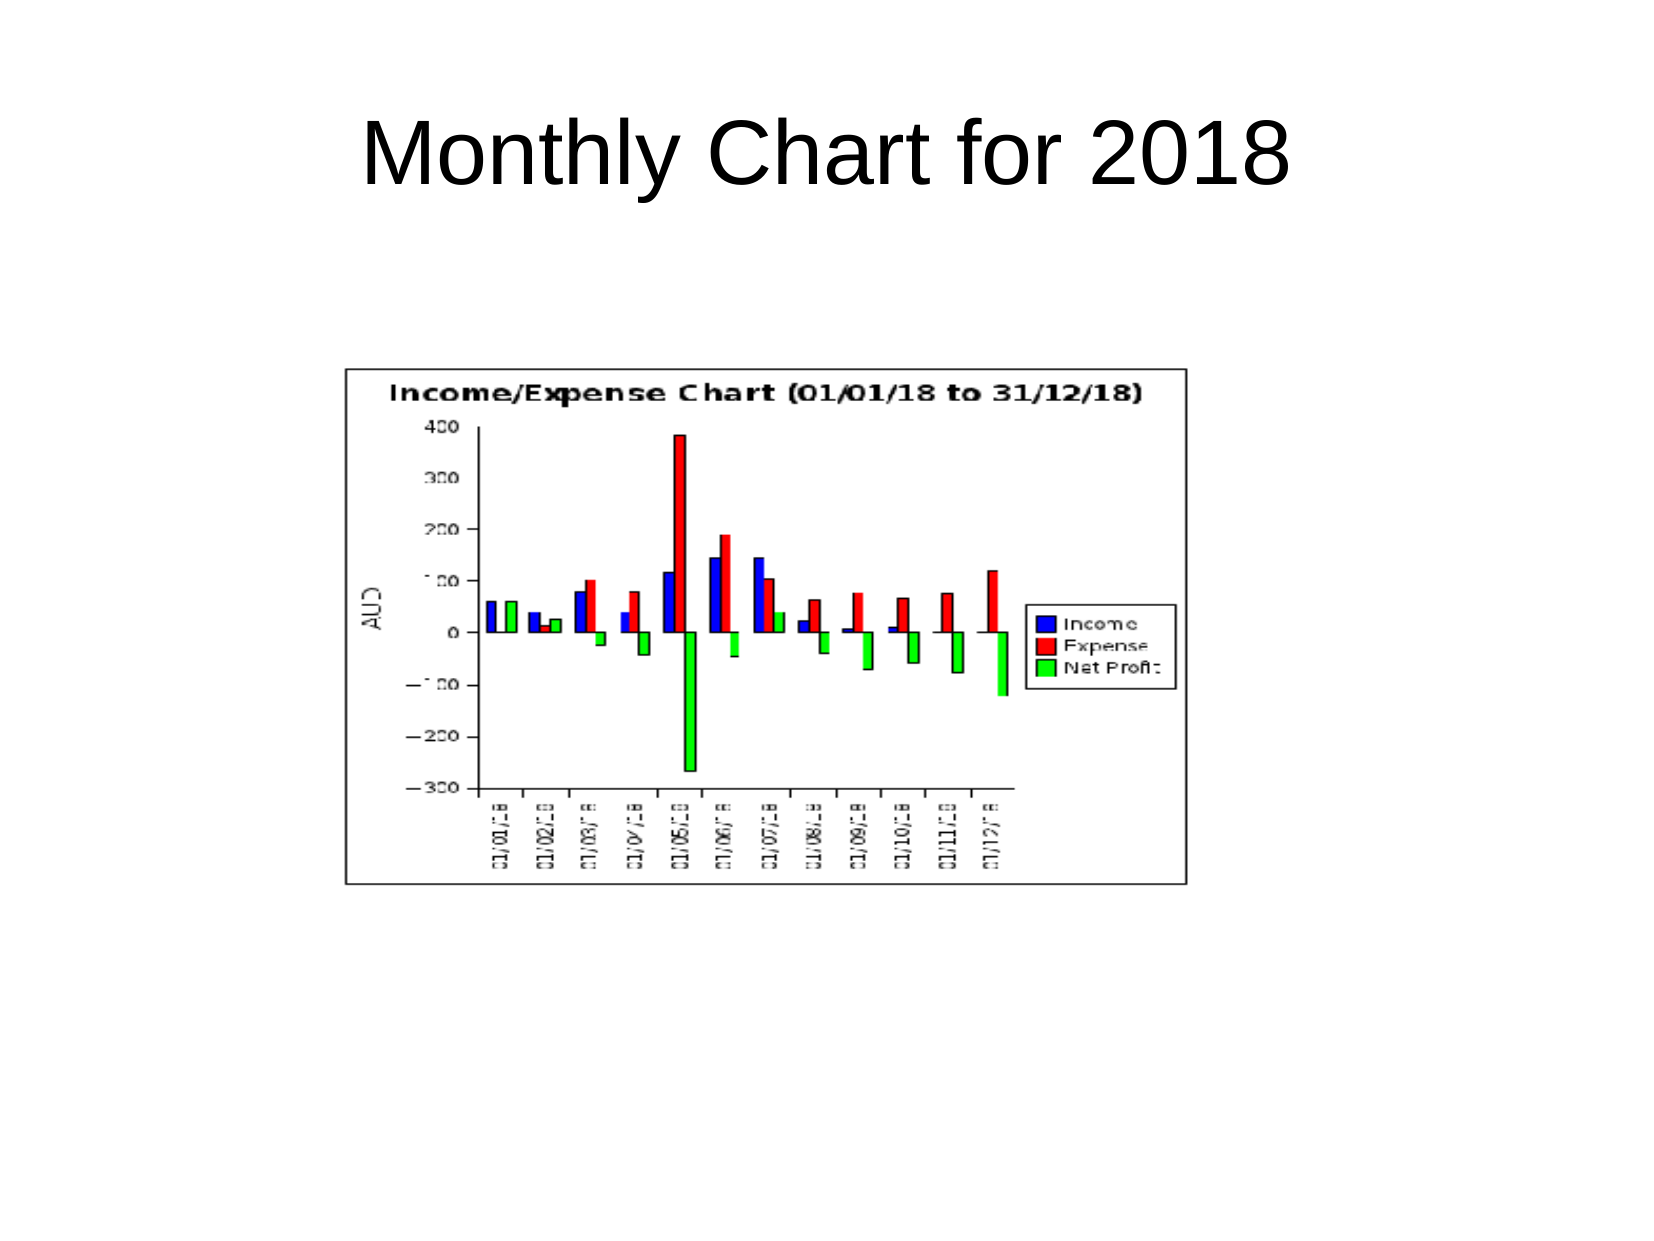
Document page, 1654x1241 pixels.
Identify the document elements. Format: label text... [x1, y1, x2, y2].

picture [295, 330, 1548, 1241]
title Monthly Chart for 2018 [82, 49, 1571, 257]
